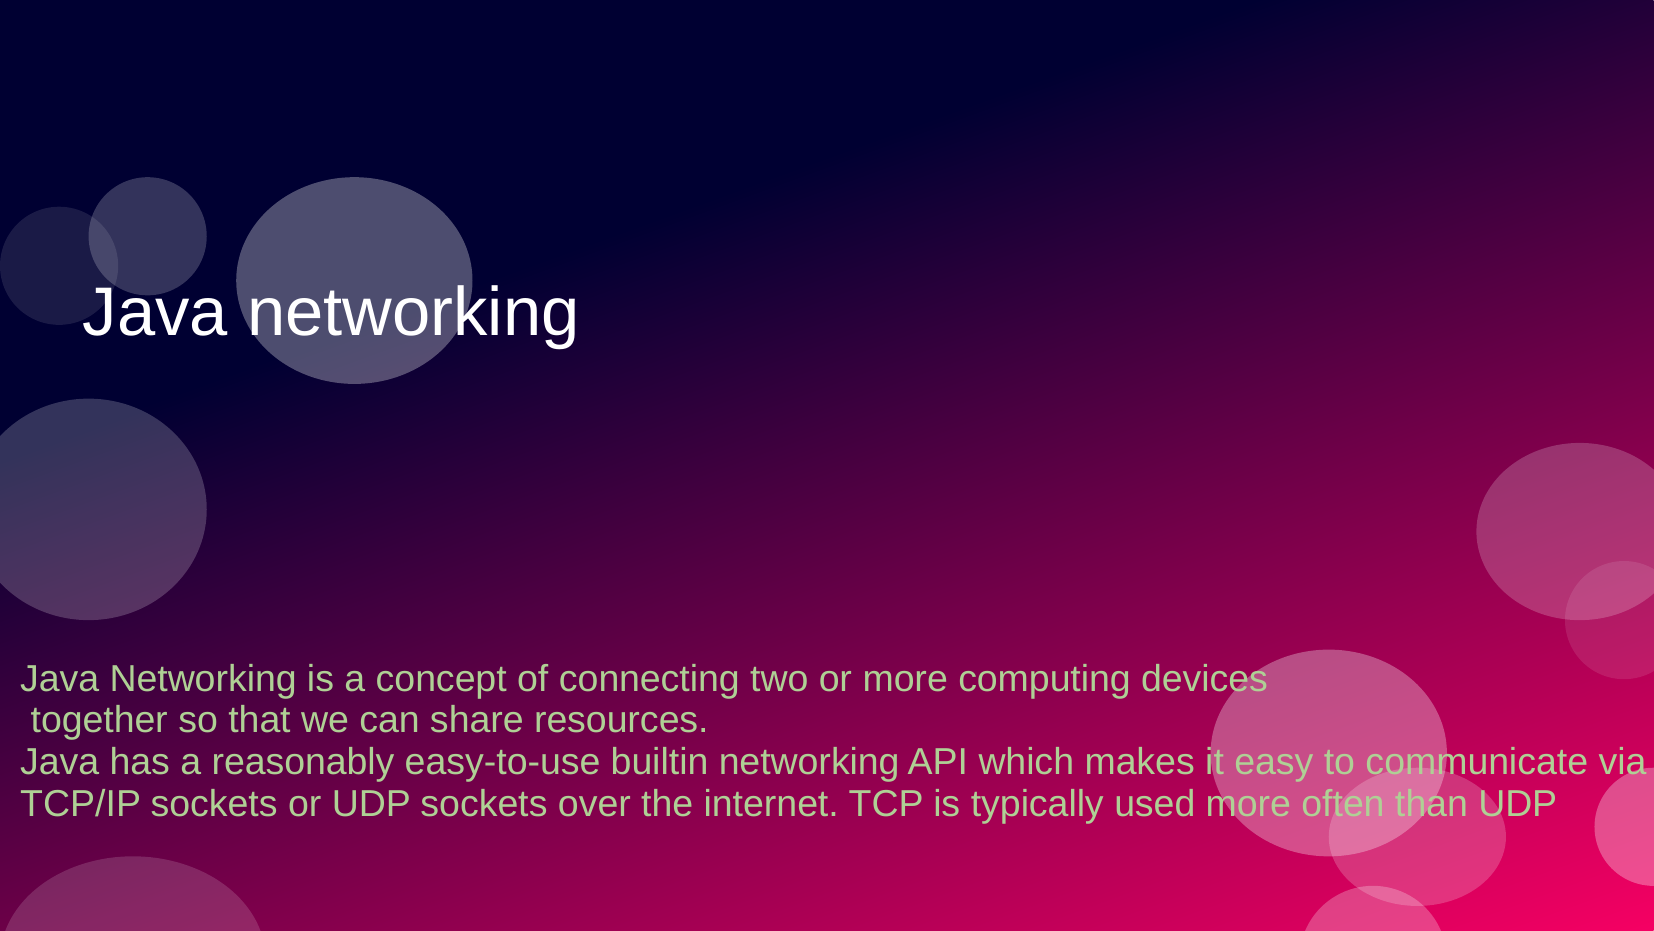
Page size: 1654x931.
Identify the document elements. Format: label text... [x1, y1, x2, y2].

title Java networking [82, 234, 1571, 390]
text_box Java Networking is a concept of connecting two or more computing devices together so that we can share resources. Java has a reasonably easy-to-use builtin networking API which makes it easy to communicate via TCP/IP sockets or UDP sockets over the internet. TCP is typically used more often than UDP [5, 649, 1654, 827]
